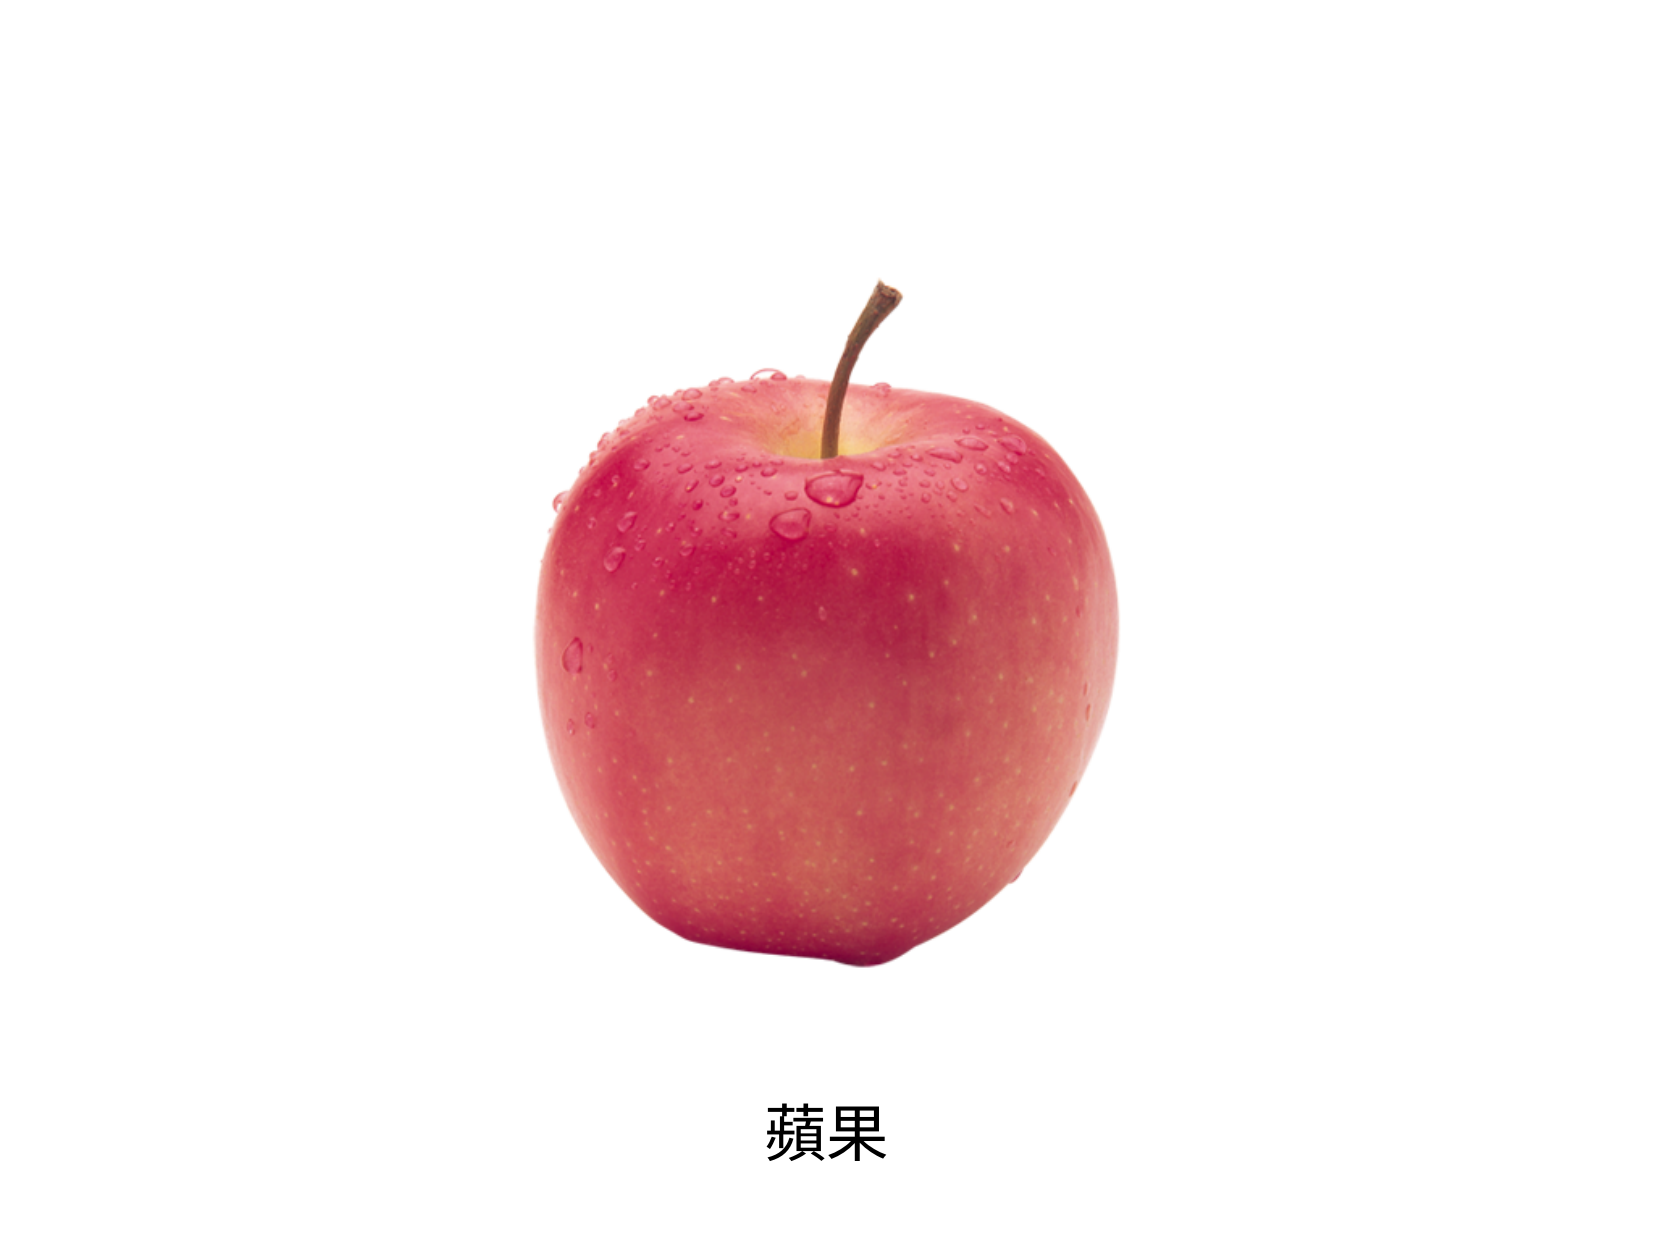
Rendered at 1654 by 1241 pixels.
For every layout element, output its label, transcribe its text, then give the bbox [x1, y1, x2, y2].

picture [0, 0, 1654, 1241]
title 蘋果 [82, 1025, 1571, 1233]
